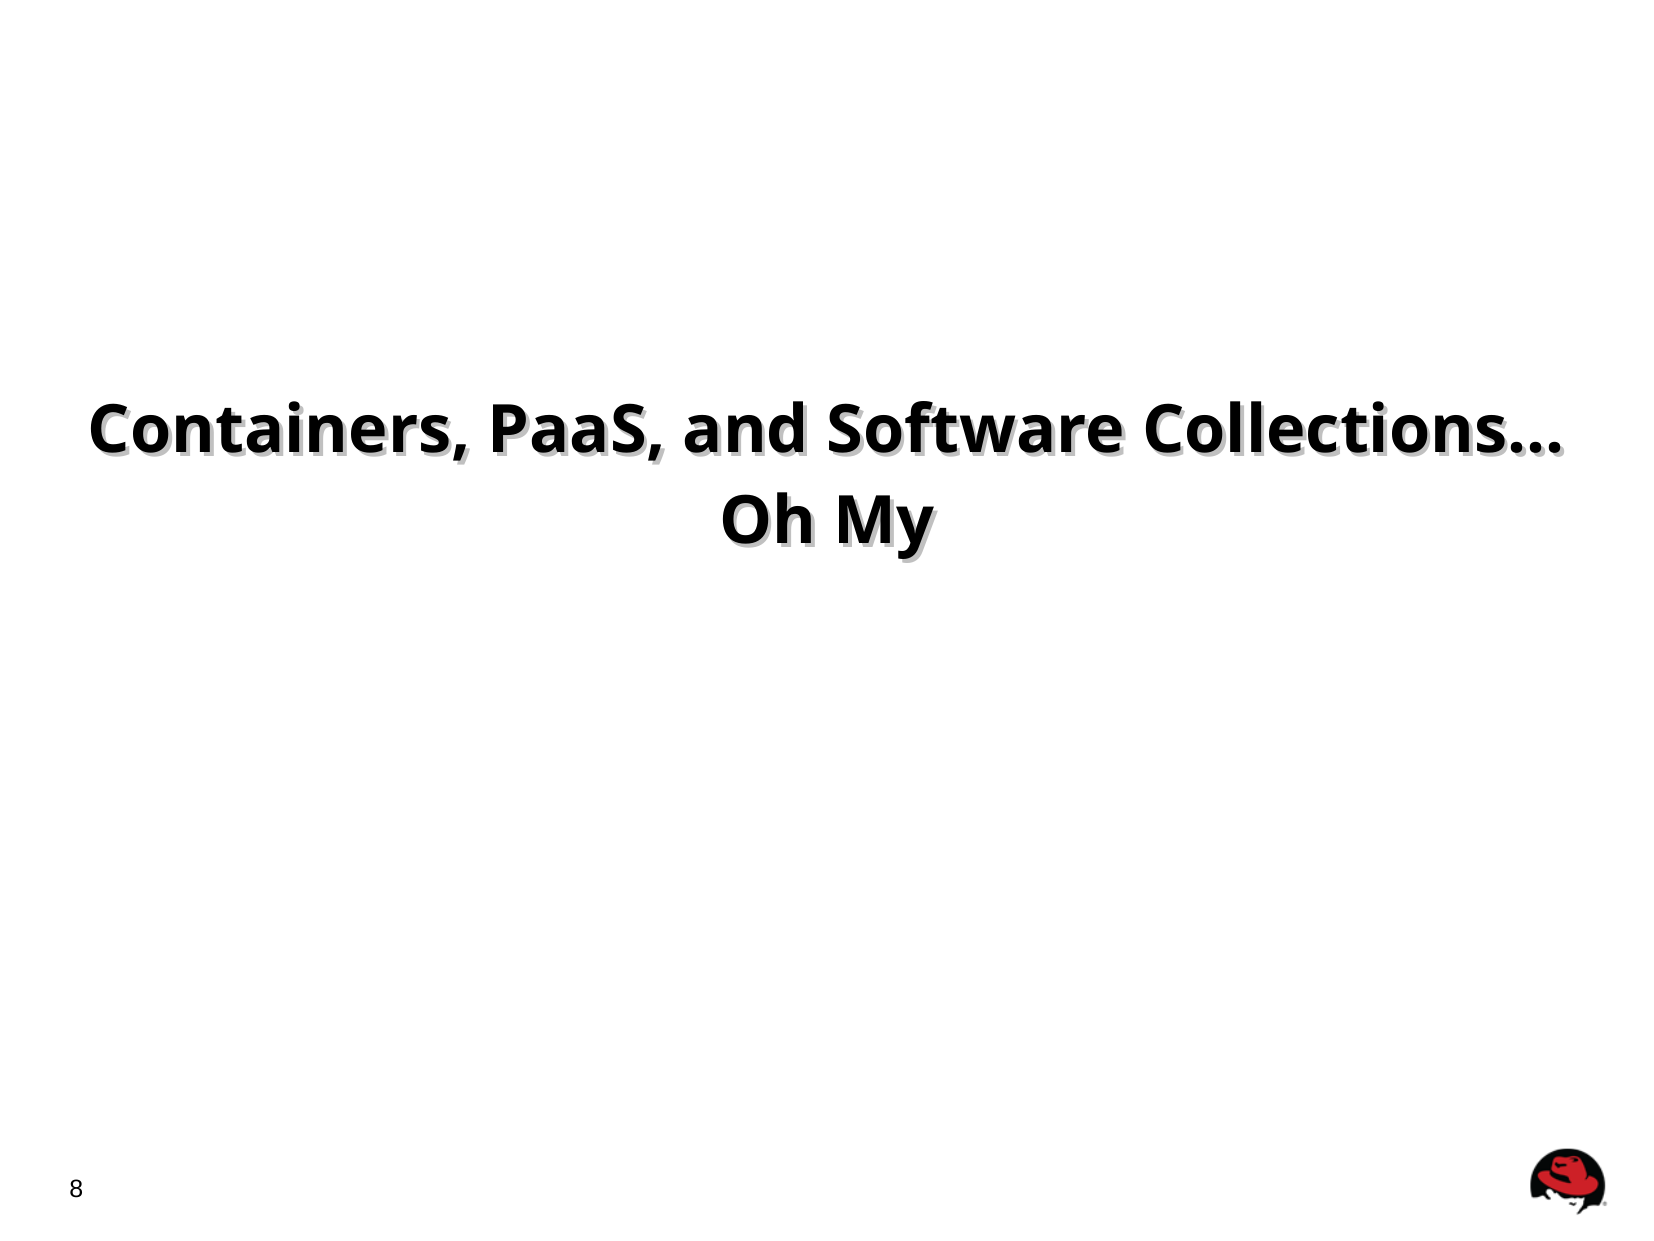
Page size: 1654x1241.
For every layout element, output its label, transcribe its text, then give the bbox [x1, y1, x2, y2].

picture [1529, 1146, 1613, 1224]
subtitle Containers, PaaS, and Software Collections... Oh My [82, 37, 1571, 1039]
